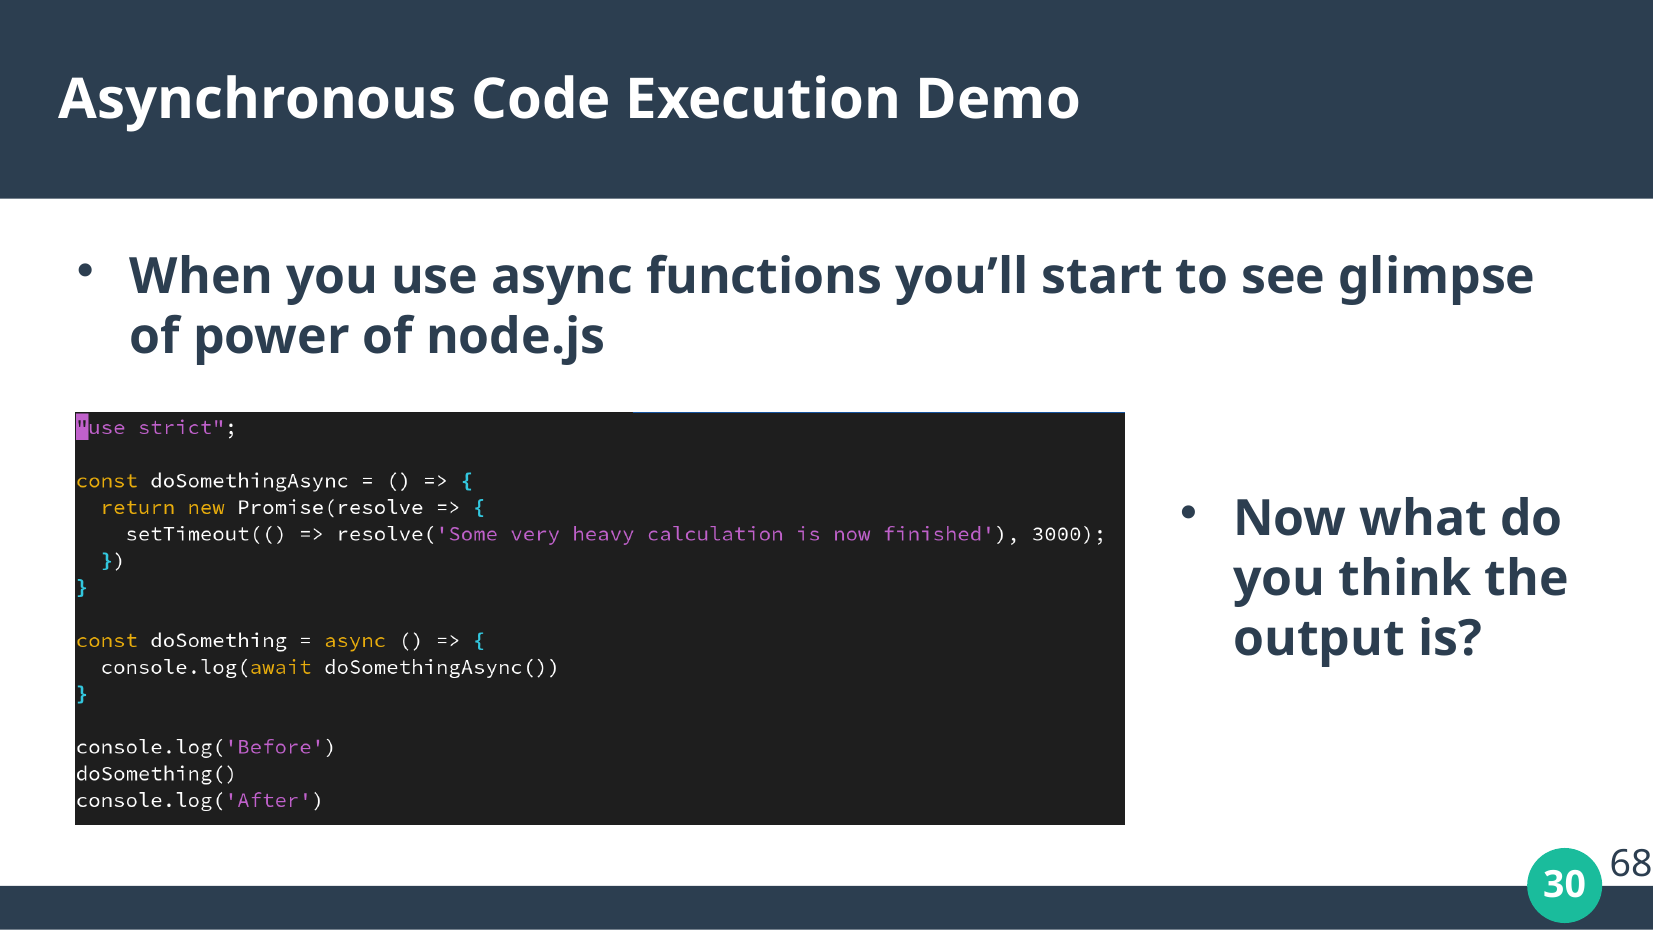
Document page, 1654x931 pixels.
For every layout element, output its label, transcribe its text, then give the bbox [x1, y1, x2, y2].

list When you use async functions you’ll start to see glimpse of power of node.js [59, 243, 1594, 864]
text_box 68 [1594, 830, 1654, 899]
picture [75, 412, 1125, 825]
title Asynchronous Code Execution Demo [59, 37, 1594, 155]
list Now what do you think the output is? [1162, 485, 1594, 899]
